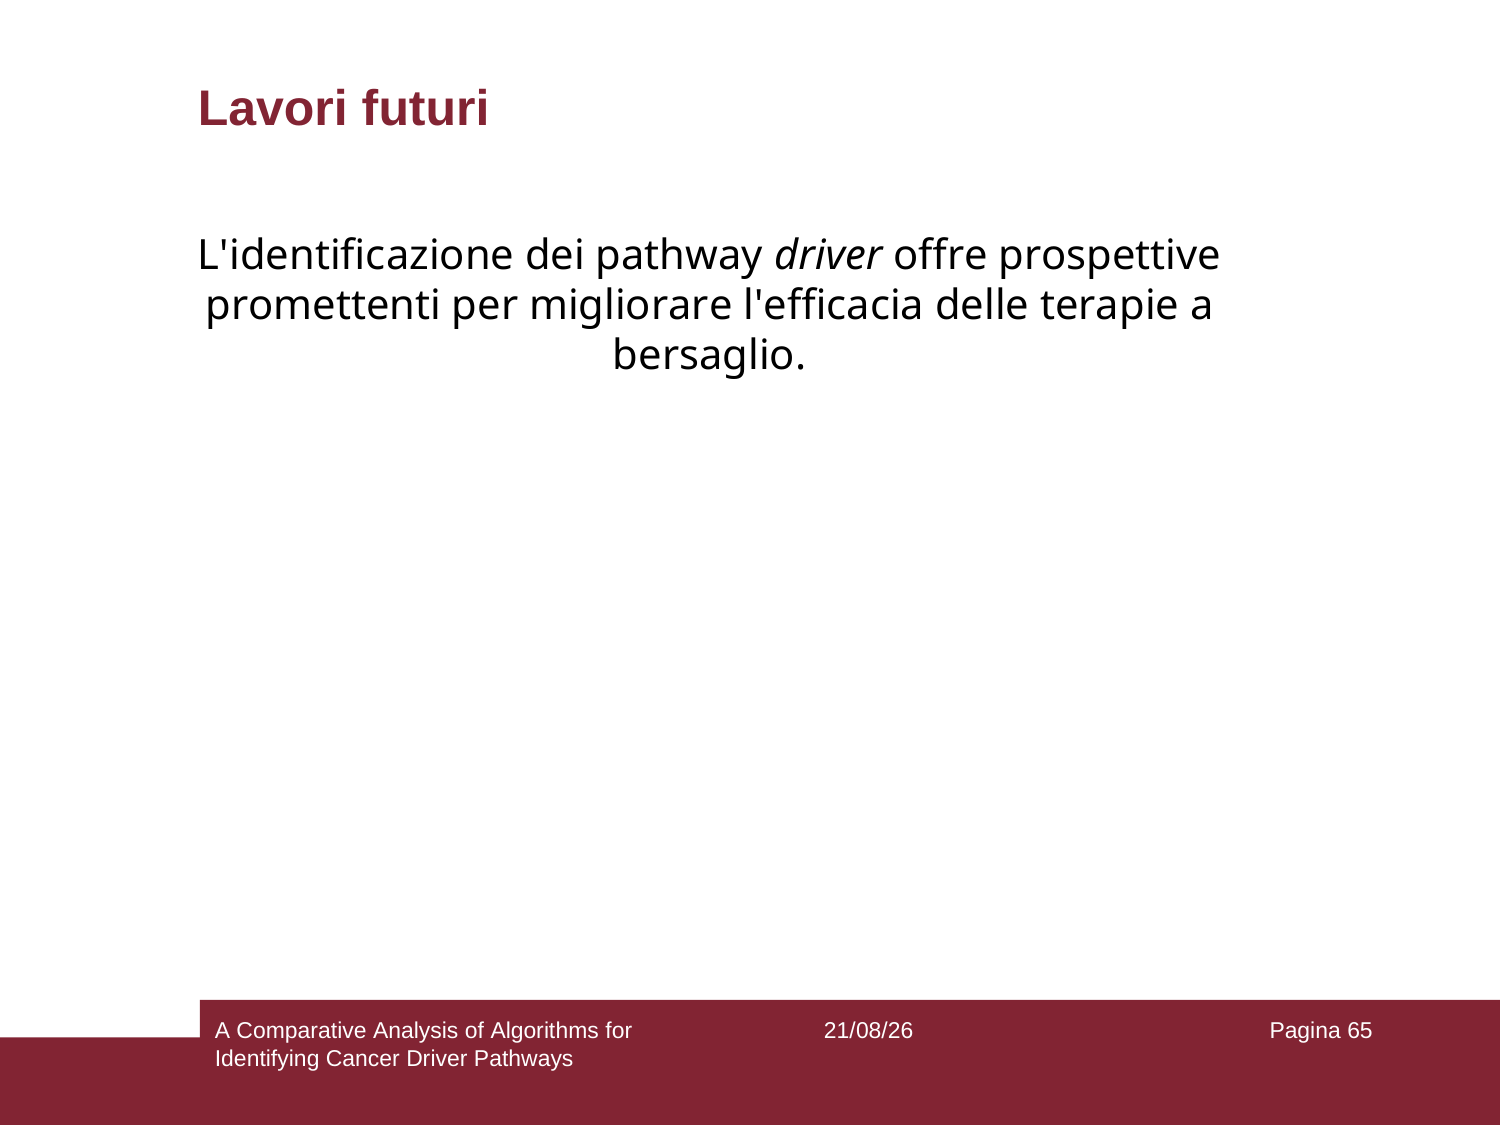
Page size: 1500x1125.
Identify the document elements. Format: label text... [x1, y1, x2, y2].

text_box Pagina <number> [1074, 1008, 1388, 1084]
text_box L'identificazione dei pathway driver offre prospettive promettenti per migliorare l'efficacia delle terapie a bersaglio. [183, 220, 1355, 342]
title Lavori futuri [183, 67, 1400, 150]
text_box 22/10/24 [712, 1008, 1026, 1084]
text_box A Comparative Analysis of Algorithms for Identifying Cancer Driver Pathways [199, 1008, 676, 1084]
